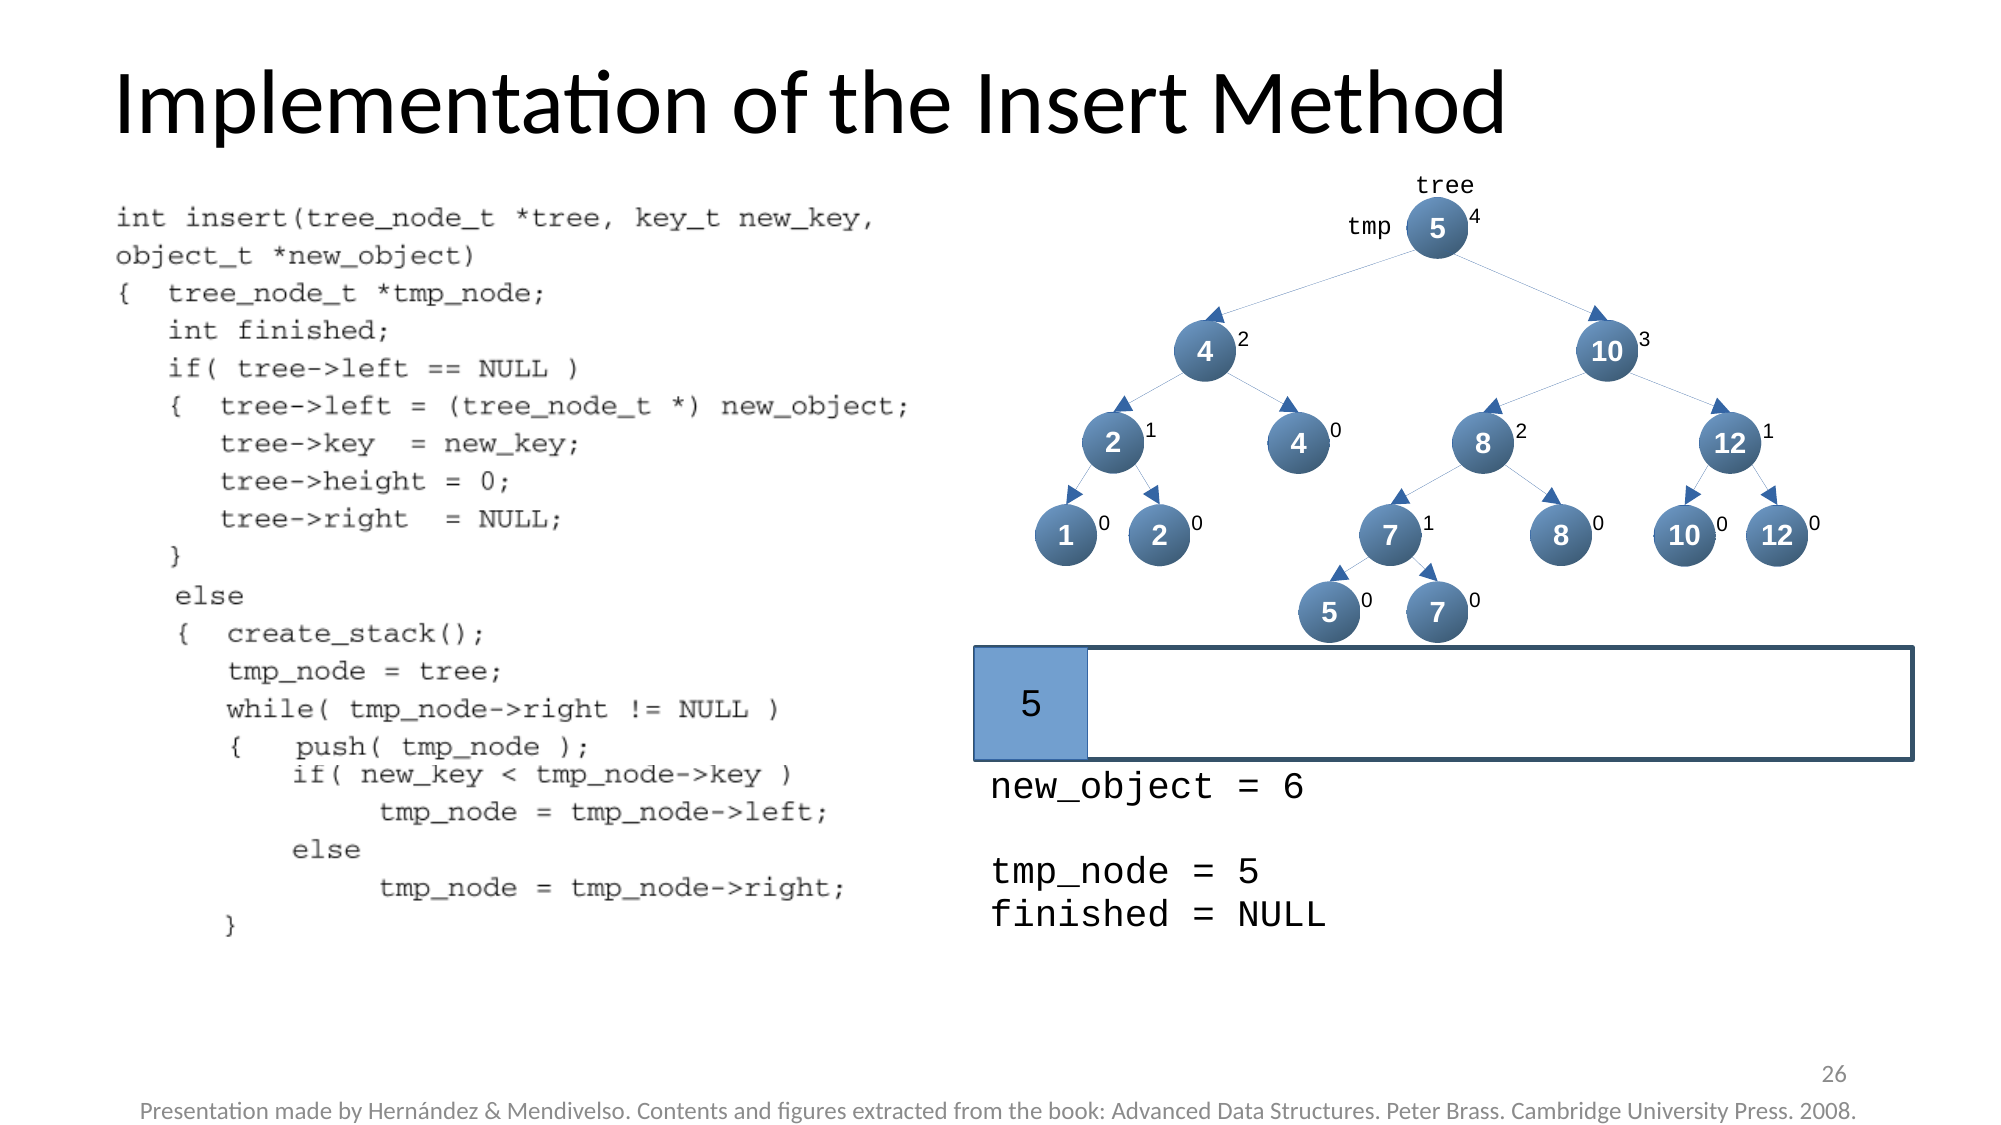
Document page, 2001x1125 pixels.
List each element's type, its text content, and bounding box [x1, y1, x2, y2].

text_box 12 [1699, 412, 1761, 474]
text_box 8 [1530, 504, 1592, 566]
text_box 2 [1128, 504, 1190, 567]
text_box 5 [1407, 197, 1468, 259]
text_box 2 [1514, 412, 1531, 451]
text_box 2 [1082, 411, 1144, 474]
text_box 0 [1329, 411, 1345, 450]
text_box 0 [1190, 504, 1207, 543]
text_box 0 [1808, 504, 1824, 543]
text_box 12 [1746, 505, 1808, 567]
text_box 10 [1653, 505, 1715, 567]
text_box 4 [1468, 197, 1484, 236]
text_box tree [1400, 165, 1490, 209]
text_box 7 [1406, 581, 1468, 643]
text_box 0 [1360, 581, 1376, 620]
text_box 4 [1267, 412, 1329, 474]
text_box 0 [1468, 581, 1484, 620]
text_box 3 [1638, 320, 1654, 359]
text_box 7 [1359, 504, 1422, 566]
text_box 1 [1422, 504, 1438, 543]
text_box 1 [1035, 504, 1097, 566]
title Implementation of the Insert Method [113, 2, 1839, 152]
text_box tmp [1332, 206, 1407, 250]
text_box 10 [1576, 320, 1638, 382]
text_box 0 [1097, 504, 1114, 543]
picture [112, 189, 938, 948]
text_box Presentation made by Hernández & Mendivelso. Contents and figures extracted from the book: Advanced Data Structures. Peter Brass. Cambridge University Press. 2008. [0, 1100, 2000, 1119]
text_box 8 [1452, 412, 1514, 474]
text_box 1 [1144, 411, 1160, 450]
text_box 0 [1715, 505, 1732, 544]
text_box 1 [1761, 412, 1778, 451]
text_box 4 [1174, 320, 1236, 382]
text_box new_object = 6 tmp_node = 5 finished = NULL [975, 759, 1913, 1023]
text_box 5 [1298, 581, 1360, 643]
text_box 5 [974, 647, 1088, 760]
text_box 0 [1592, 504, 1608, 543]
text_box 2 [1236, 320, 1253, 359]
